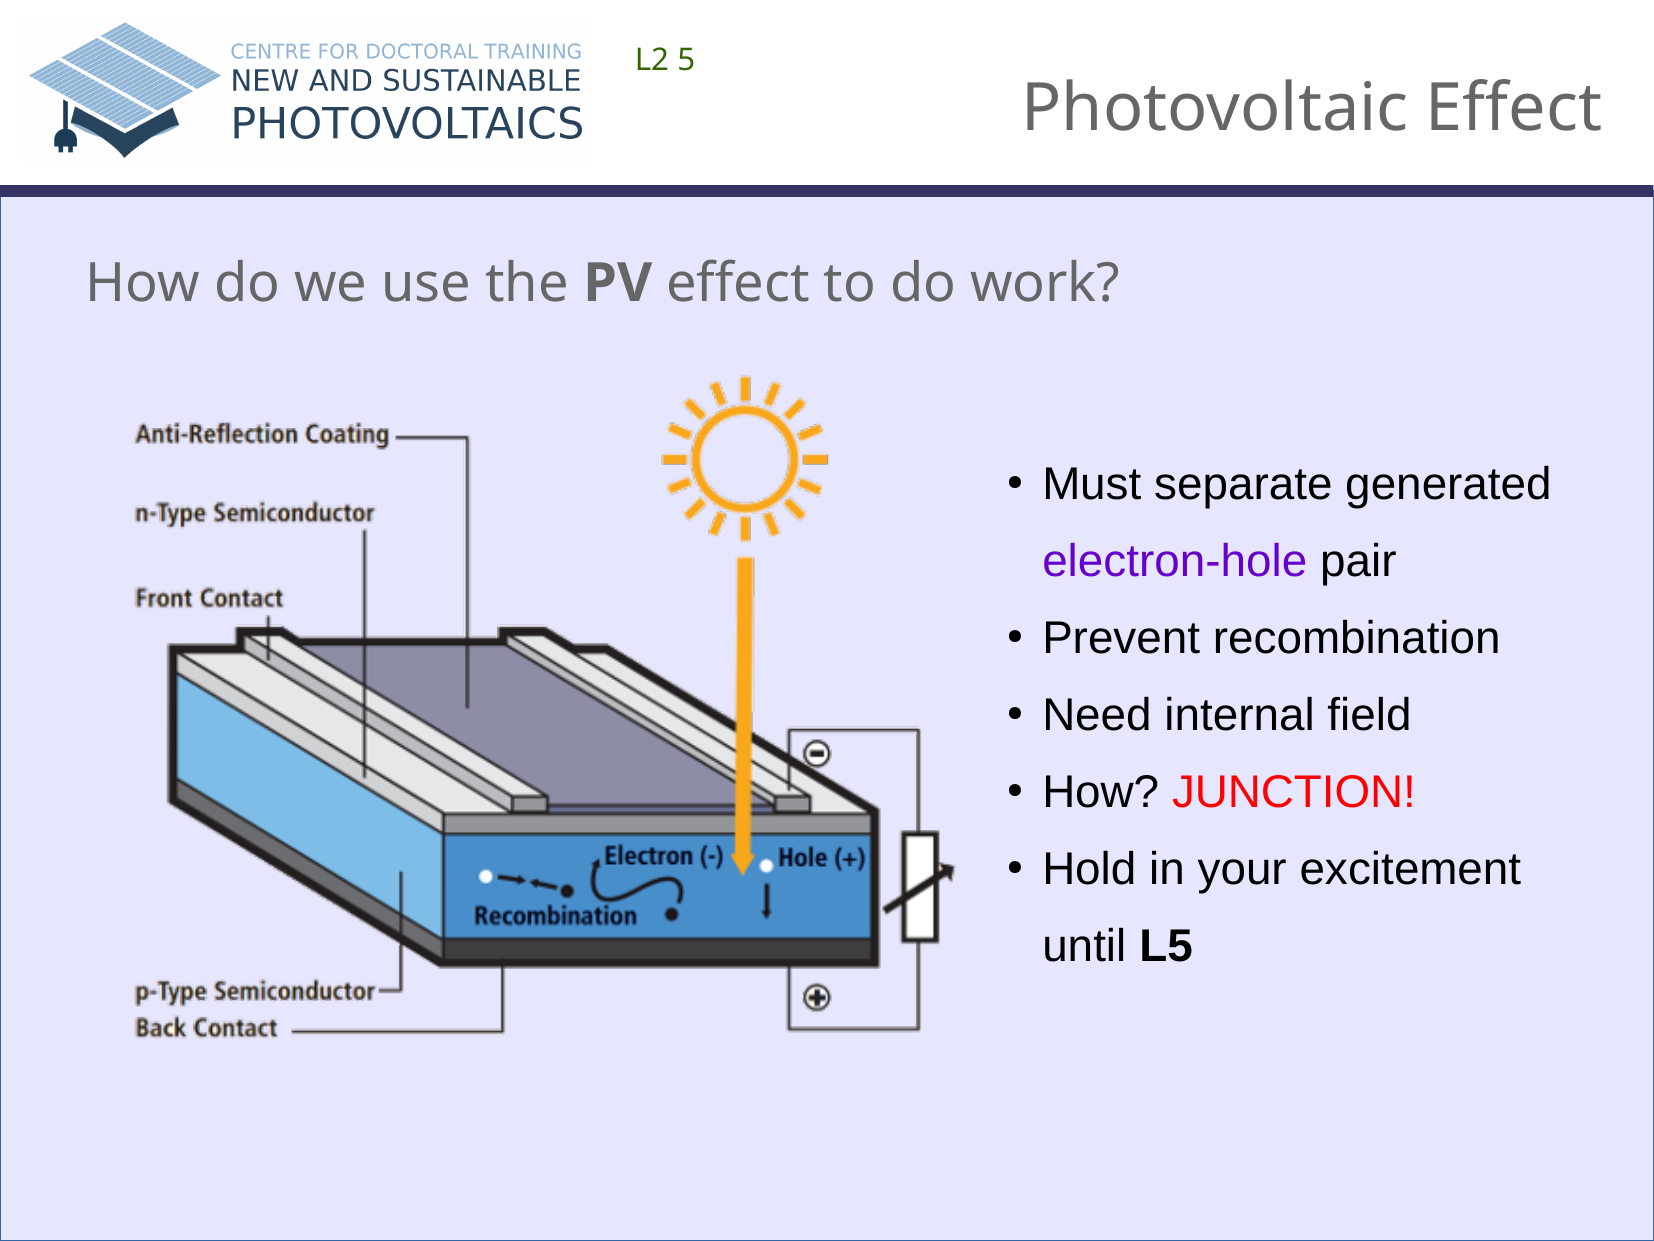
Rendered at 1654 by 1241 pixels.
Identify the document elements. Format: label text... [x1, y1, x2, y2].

text_box L2 5 [620, 29, 880, 80]
picture [19, 17, 591, 166]
picture [94, 344, 981, 1063]
text_box [0, 197, 1654, 1241]
text_box Photovoltaic Effect [767, 51, 1619, 142]
text_box How do we use the PV effect to do work? [70, 236, 1465, 323]
text_box Must separate generated electron-hole pair Prevent recombination Need internal field How? JUNCTION! Hold in your excitement until L5 [992, 425, 1595, 995]
